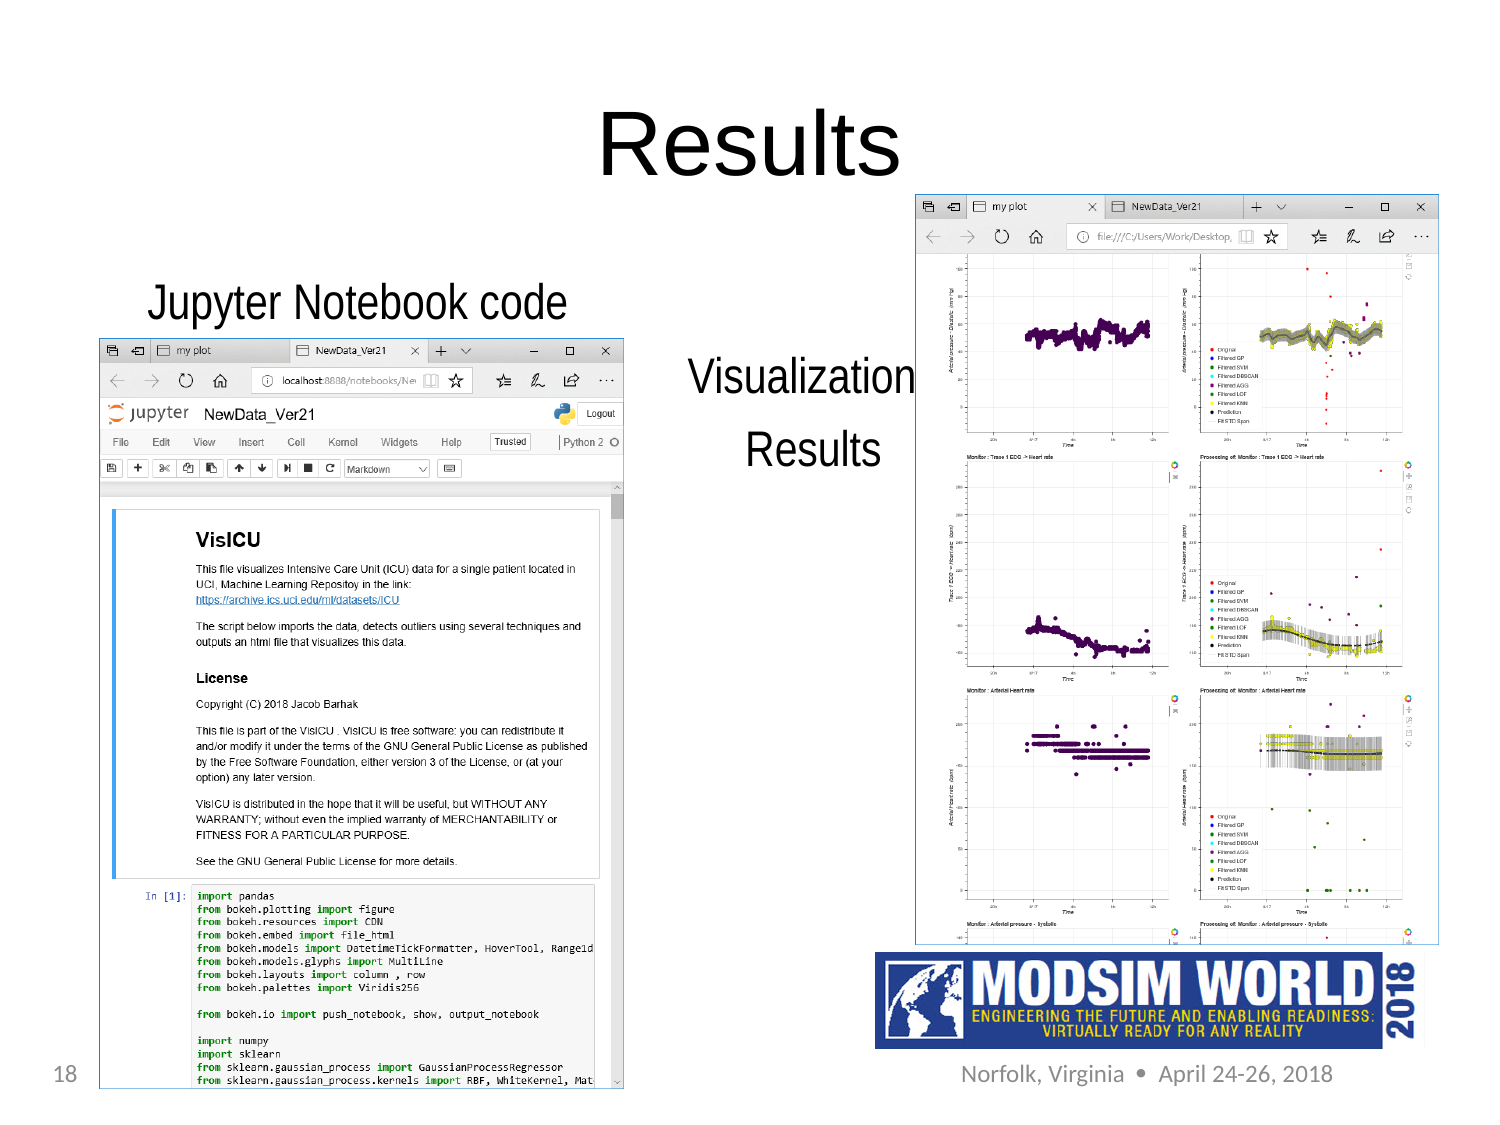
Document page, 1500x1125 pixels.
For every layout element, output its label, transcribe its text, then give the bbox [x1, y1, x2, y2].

picture [875, 1005, 1425, 1042]
text_box Jupyter Notebook code Visualization Results [74, 262, 1425, 1005]
text_box Results [74, 45, 1425, 233]
picture [99, 338, 624, 1089]
text_box Norfolk, Virginia  April 24-26, 2018 [874, 1042, 1427, 1103]
picture [915, 194, 1439, 946]
text_box <number> [37, 1042, 388, 1103]
